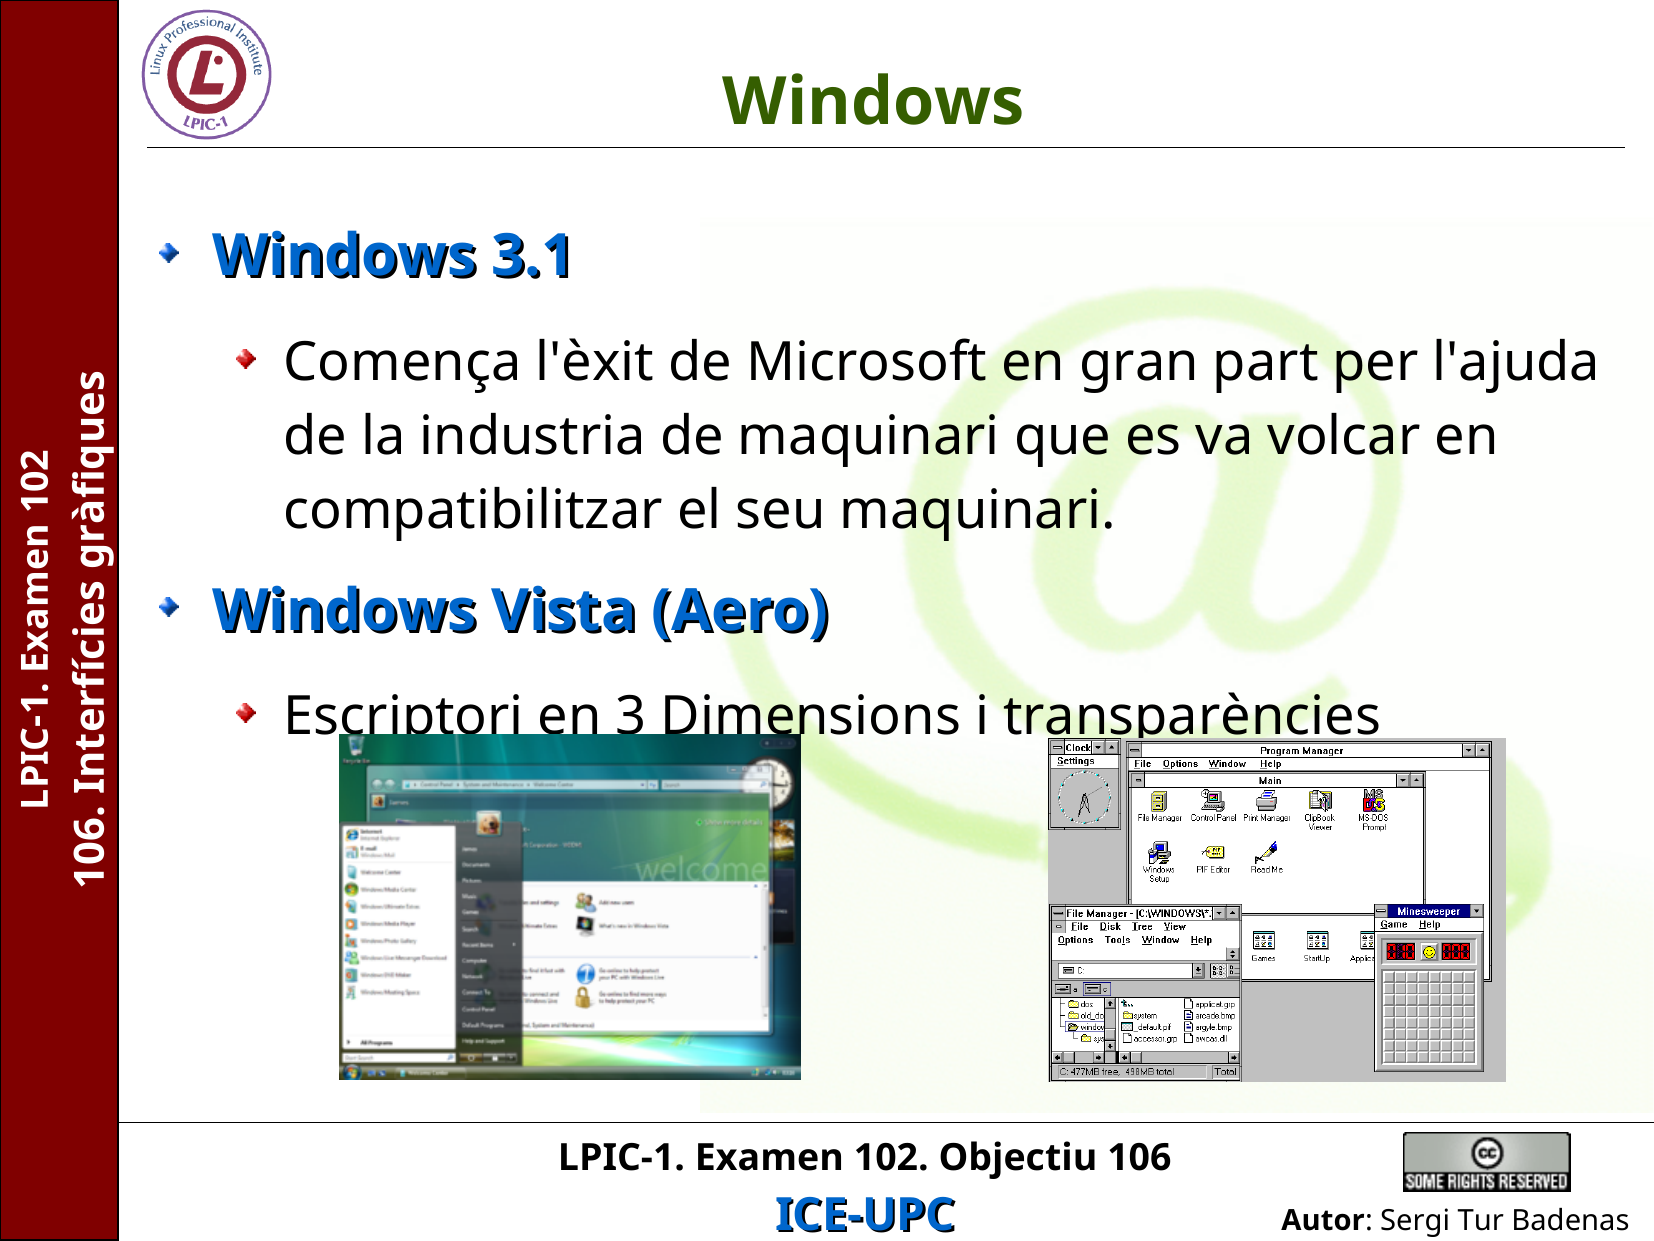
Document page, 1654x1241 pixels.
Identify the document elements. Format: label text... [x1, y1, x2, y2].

picture [135, 5, 277, 49]
picture [339, 217, 1654, 1113]
list Windows 3.1 Comença l'èxit de Microsoft en gran part per l'ajuda de la industria de maquinari que es va volcar en compatibilitzar el seu maquinari. Windows Vista (Aero) Escriptori en 3 Dimensions i transparències [141, 213, 1630, 1049]
title Windows [129, 49, 1619, 148]
picture [1403, 1132, 1571, 1192]
